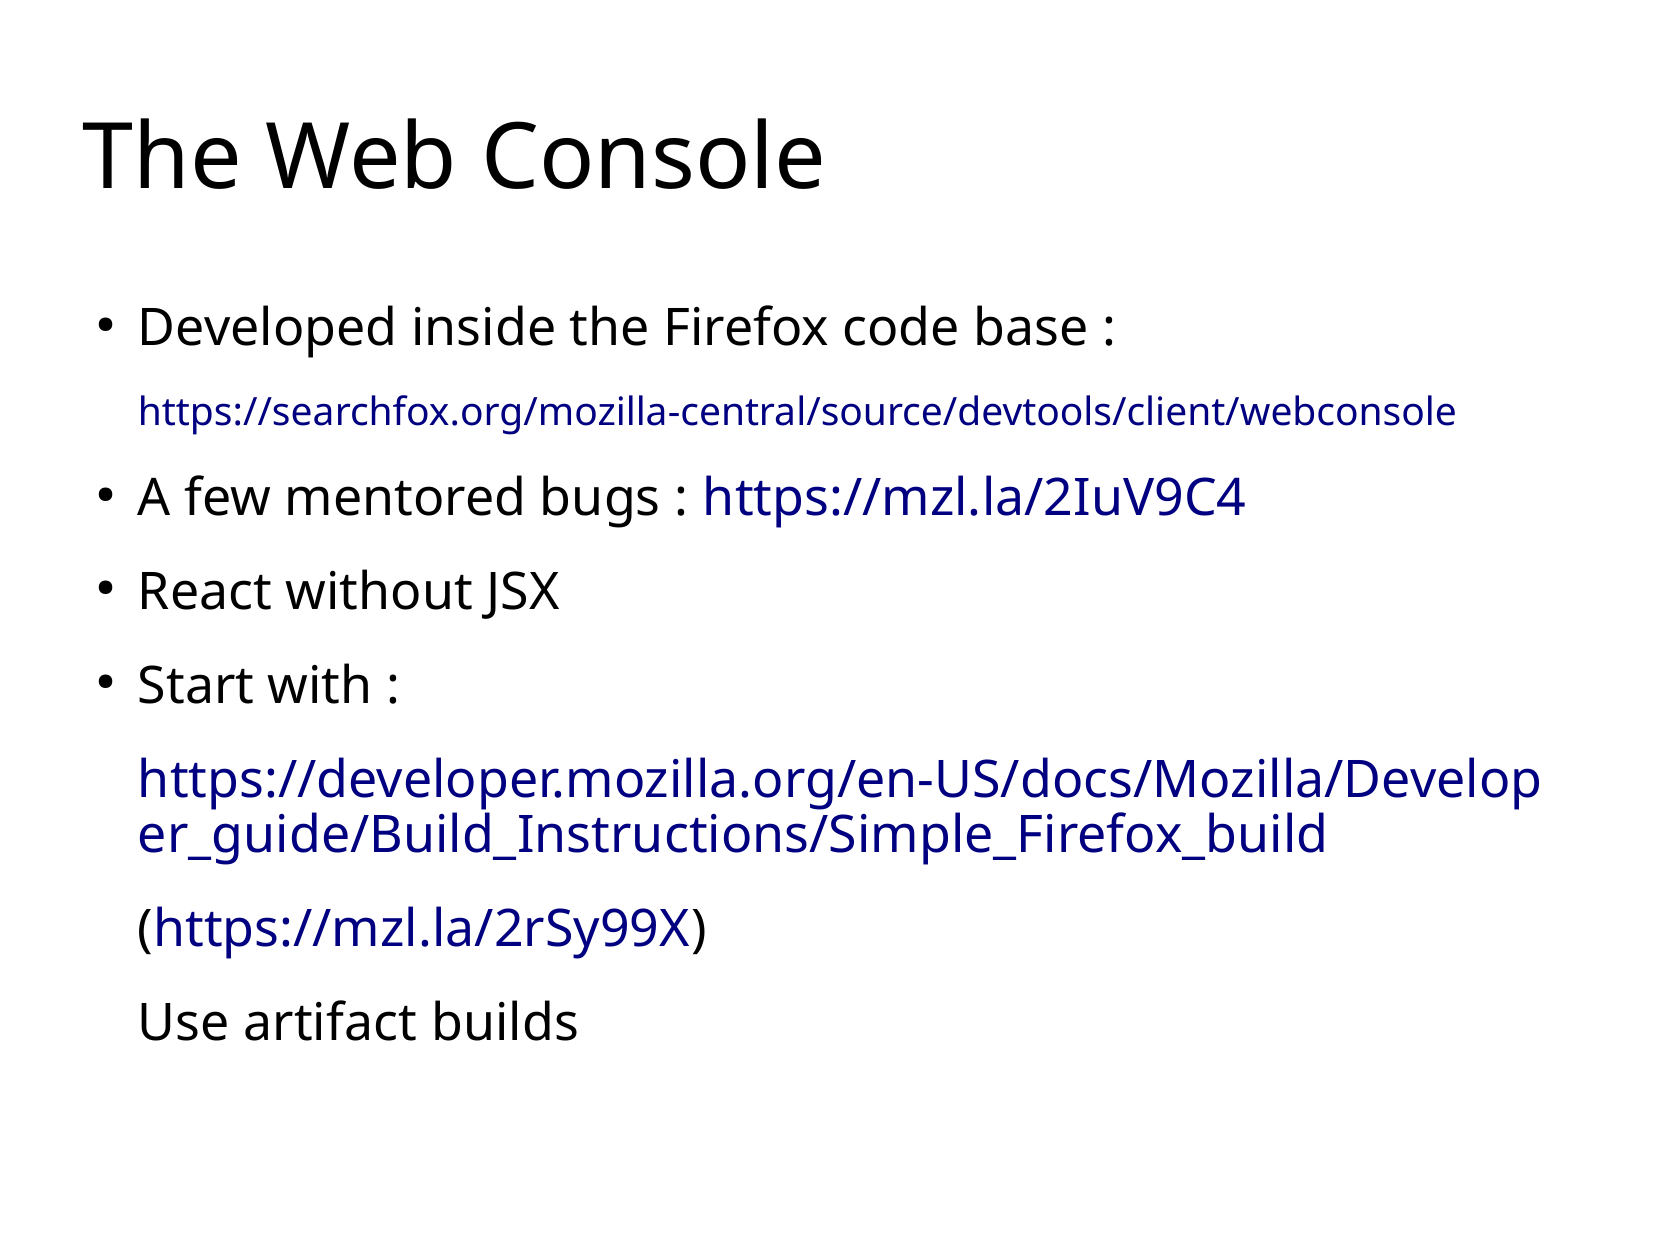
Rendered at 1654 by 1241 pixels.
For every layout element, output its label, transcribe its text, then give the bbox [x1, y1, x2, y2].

list Developed inside the Firefox code base : https://searchfox.org/mozilla-central/source/devtools/client/webconsole A few mentored bugs : https://mzl.la/2IuV9C4 React without JSX Start with : https://developer.mozilla.org/en-US/docs/Mozilla/Developer_guide/Build_Instructions/Simple_Firefox_build (https://mzl.la/2rSy99X) Use artifact builds [82, 290, 1571, 1010]
title The Web Console [82, 49, 1571, 257]
